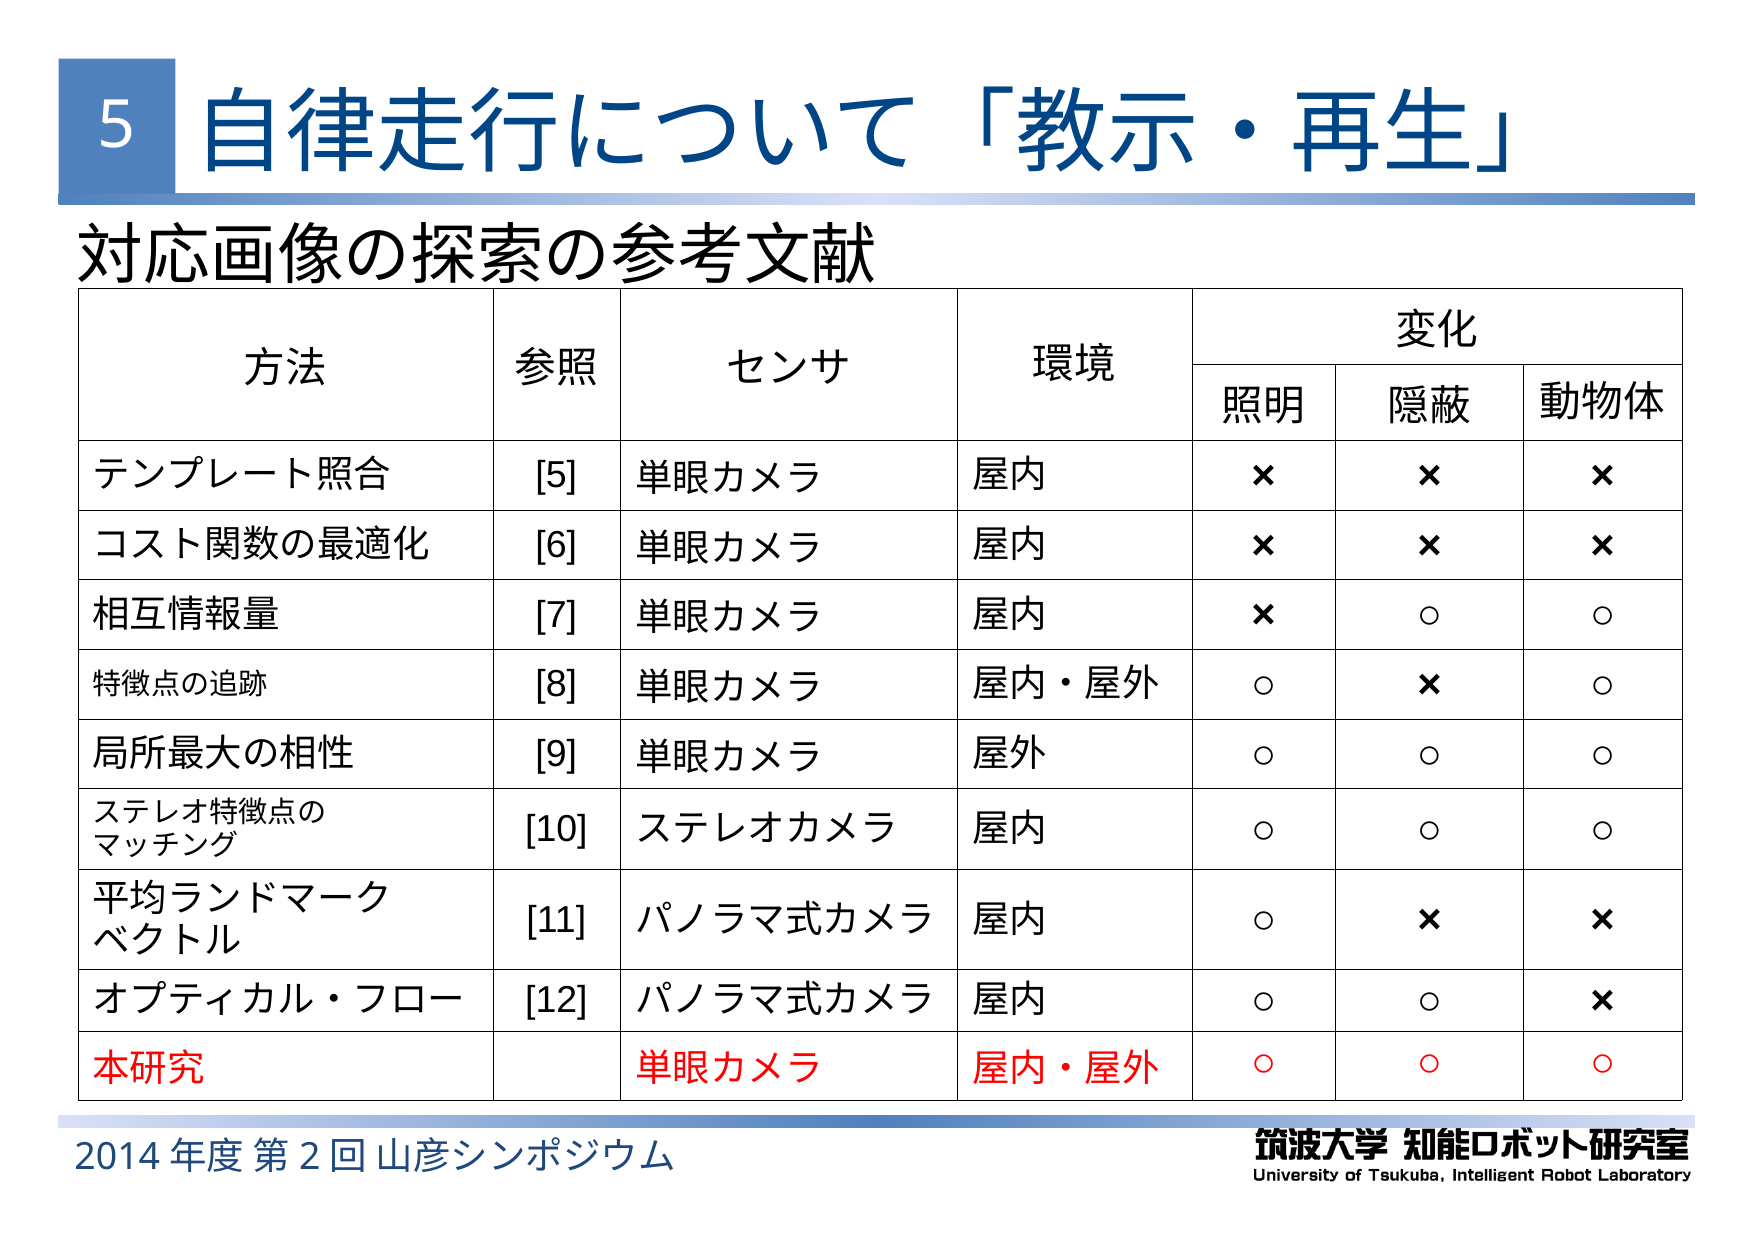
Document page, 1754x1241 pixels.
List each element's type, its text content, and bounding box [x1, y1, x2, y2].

table_cell ○ [1336, 789, 1523, 869]
table_cell 屋外 [958, 720, 1192, 788]
table_cell × [1336, 870, 1523, 969]
table_cell ○ [1336, 580, 1523, 649]
table_cell 屋内 [958, 870, 1192, 969]
table_cell ○ [1524, 789, 1682, 869]
table_cell ○ [1193, 870, 1335, 969]
table_cell [7] [494, 580, 620, 649]
table_cell ○ [1524, 1032, 1682, 1100]
table_cell 動物体 [1524, 365, 1682, 440]
table_cell 屋内 [958, 441, 1192, 510]
table_cell コスト関数の最適化 [79, 511, 493, 579]
table_cell 照明 [1193, 365, 1335, 440]
table_cell ○ [1336, 720, 1523, 788]
picture [1252, 1127, 1691, 1182]
table_cell 本研究 [79, 1032, 493, 1100]
table_cell 屋内 [958, 789, 1192, 869]
title 自律走行について「教示・再生」 [193, 61, 1651, 205]
table_cell [5] [494, 441, 620, 510]
table_cell 相互情報量 [79, 580, 493, 649]
table_cell ○ [1193, 650, 1335, 719]
table_cell × [1193, 511, 1335, 579]
table_cell × [1336, 650, 1523, 719]
table_cell ○ [1336, 970, 1523, 1031]
table_cell [6] [494, 511, 620, 579]
table_cell × [1524, 970, 1682, 1031]
table_cell オプティカル・フロー [79, 970, 493, 1031]
text_box 対応画像の探索の参考文献 [62, 208, 893, 302]
table_cell パノラマ式カメラ [621, 870, 957, 969]
table_cell [10] [494, 789, 620, 869]
table_cell [494, 1032, 620, 1100]
table_cell 屋内 [958, 511, 1192, 579]
table_cell × [1193, 580, 1335, 649]
table_cell テンプレート照合 [79, 441, 493, 510]
table_cell 屋内・屋外 [958, 650, 1192, 719]
table_header 参照 [494, 302, 620, 440]
table_cell ○ [1524, 650, 1682, 719]
table_cell パノラマ式カメラ [621, 970, 957, 1031]
table_header 変化 [1193, 289, 1682, 364]
table_cell 単眼カメラ [621, 580, 957, 649]
table_cell 単眼カメラ [621, 441, 957, 510]
table_cell ステレオ特徴点の マッチング [79, 789, 493, 869]
table_cell 屋内 [958, 580, 1192, 649]
table_cell 特徴点の追跡 [79, 650, 493, 719]
table_cell ○ [1193, 970, 1335, 1031]
table_cell [12] [494, 970, 620, 1031]
table_cell 屋内・屋外 [958, 1032, 1192, 1100]
table_header 環境 [958, 289, 1192, 440]
table_cell [11] [494, 870, 620, 969]
table_cell [8] [494, 650, 620, 719]
table_cell 隠蔽 [1336, 365, 1523, 440]
table_cell 単眼カメラ [621, 511, 957, 579]
table_cell × [1336, 511, 1523, 579]
table_cell ○ [1524, 580, 1682, 649]
table_cell ○ [1524, 720, 1682, 788]
table_cell 局所最大の相性 [79, 720, 493, 788]
table_cell ステレオカメラ [621, 789, 957, 869]
table_cell 単眼カメラ [621, 1032, 957, 1100]
table_header 方法 [79, 302, 493, 440]
table_cell ○ [1193, 720, 1335, 788]
table_cell ○ [1336, 1032, 1523, 1100]
table_cell 屋内 [958, 970, 1192, 1031]
table_header センサ [621, 289, 957, 440]
table_cell ○ [1193, 1032, 1335, 1100]
table_cell 単眼カメラ [621, 650, 957, 719]
table_cell 単眼カメラ [621, 720, 957, 788]
table_cell × [1193, 441, 1335, 510]
table_cell × [1524, 511, 1682, 579]
table_cell × [1336, 441, 1523, 510]
table_cell [9] [494, 720, 620, 788]
table_cell × [1524, 441, 1682, 510]
table_cell ○ [1193, 789, 1335, 869]
table_cell × [1524, 870, 1682, 969]
table_cell 平均ランドマーク ベクトル [79, 870, 493, 969]
